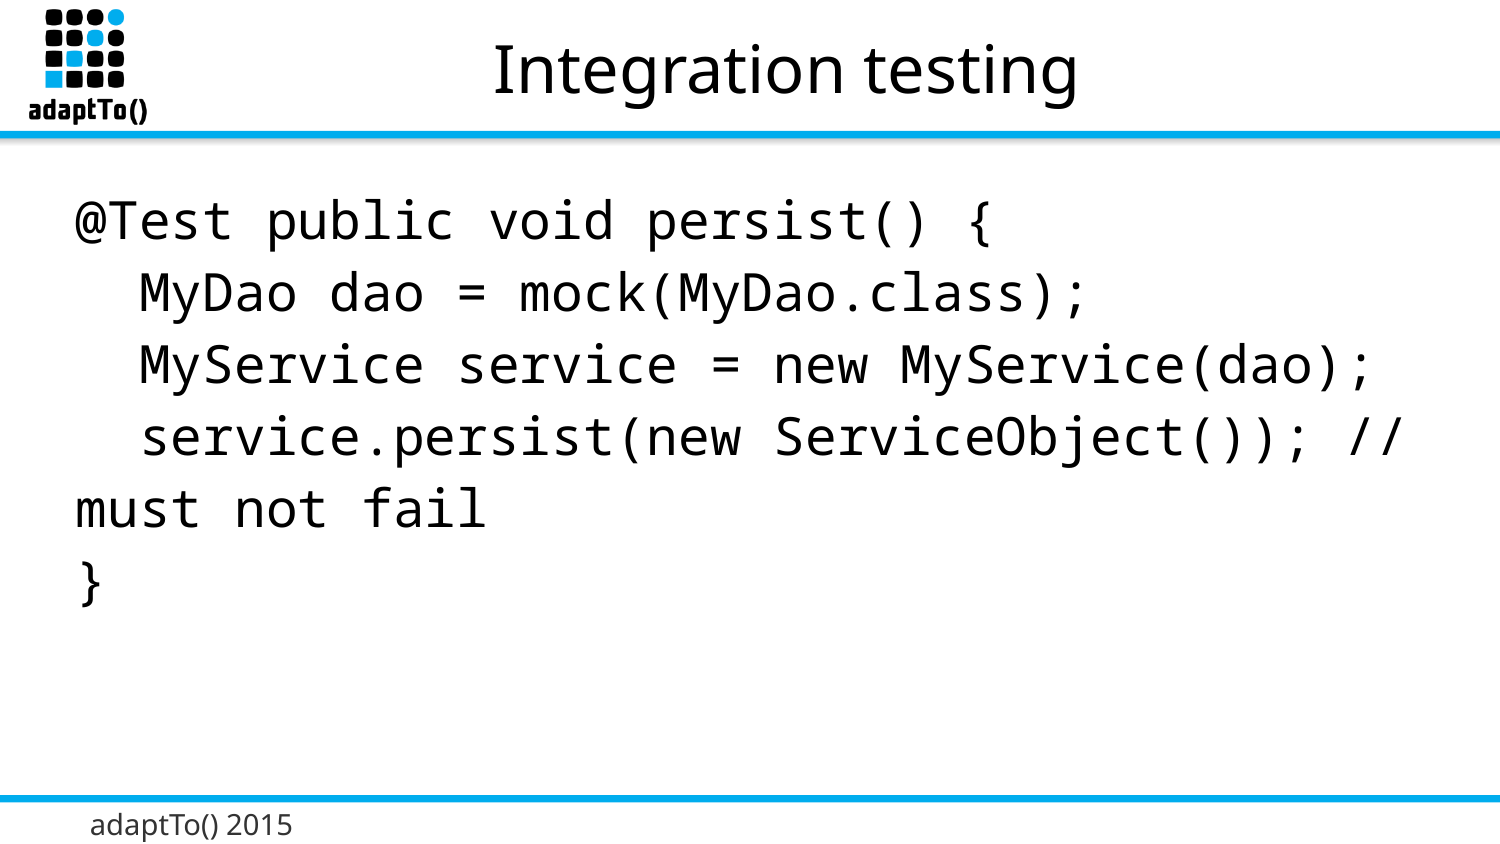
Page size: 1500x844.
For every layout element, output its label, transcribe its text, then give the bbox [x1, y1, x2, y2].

picture [27, 6, 148, 126]
title Integration testing [150, 15, 1425, 121]
list @Test public void persist() { MyDao dao = mock(MyDao.class); MyService service = new MyService(dao); service.persist(new ServiceObject()); // must not fail } [52, 183, 1447, 760]
